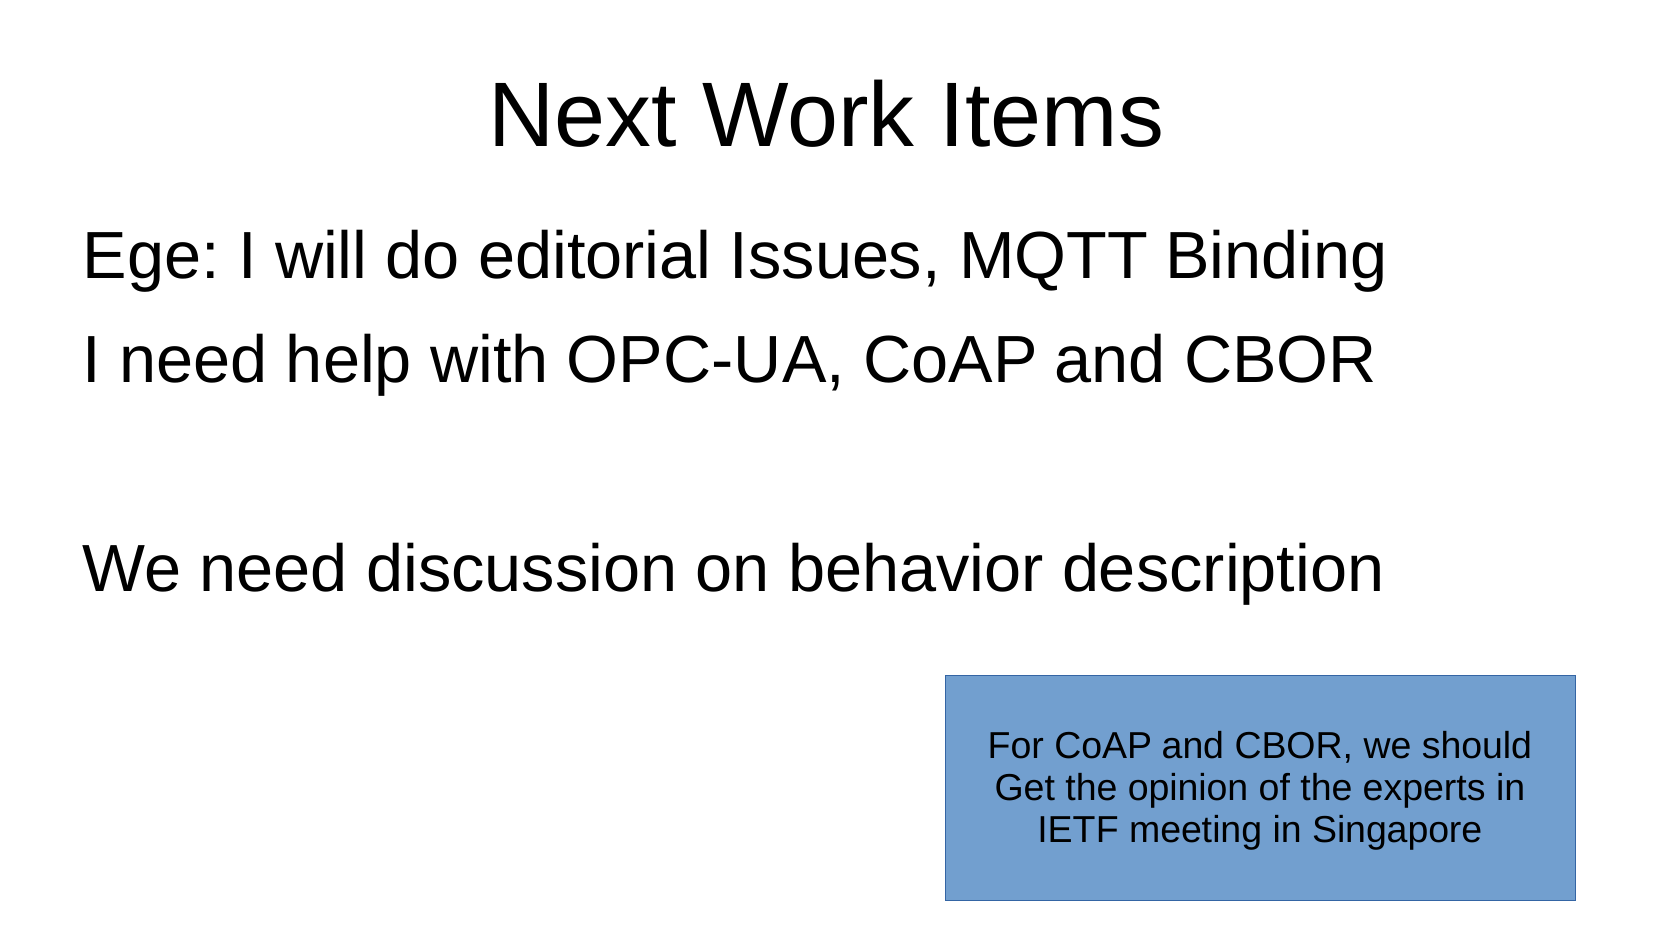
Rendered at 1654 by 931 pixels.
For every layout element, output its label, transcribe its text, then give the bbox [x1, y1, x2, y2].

text_box For CoAP and CBOR, we should Get the opinion of the experts in IETF meeting in Singapore [945, 675, 1576, 901]
list Ege: I will do editorial Issues, MQTT Binding I need help with OPC-UA, CoAP and CBOR We need discussion on behavior description [82, 217, 1571, 758]
title Next Work Items [82, 37, 1571, 193]
